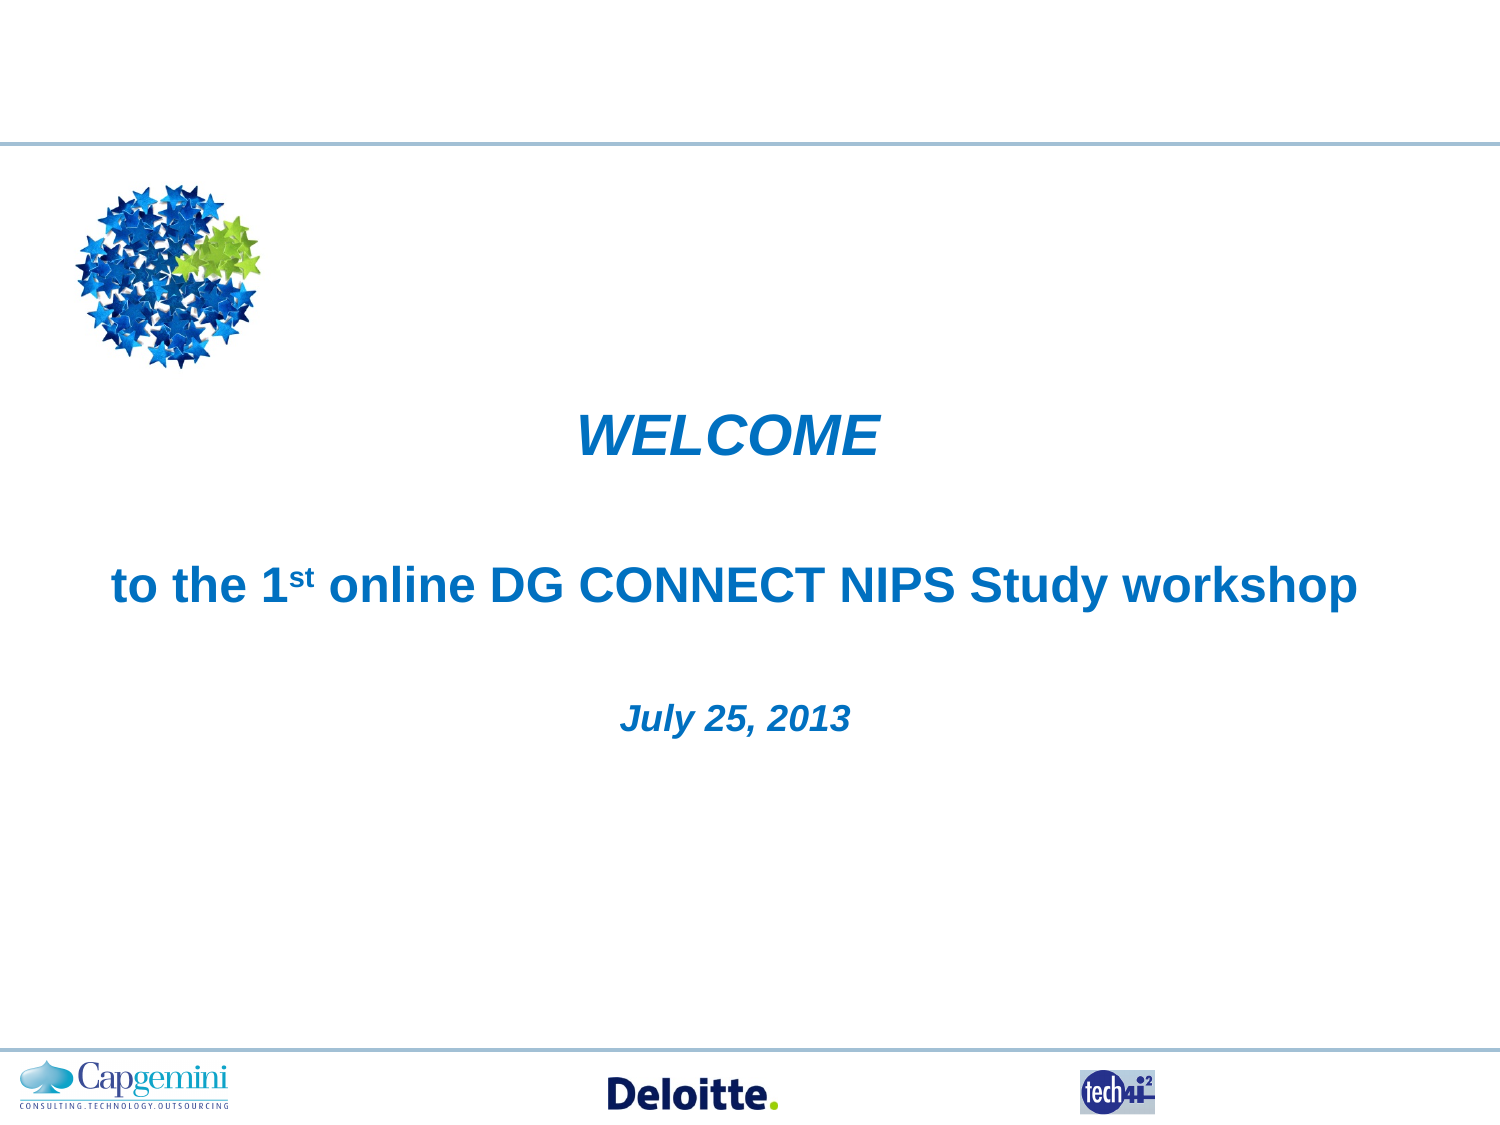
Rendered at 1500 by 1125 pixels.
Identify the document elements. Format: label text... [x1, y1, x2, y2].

picture [20, 1060, 228, 1109]
picture [1080, 1070, 1155, 1115]
list WELCOME to the 1st online DG CONNECT NIPS Study workshop July 25, 2013 [53, 172, 1417, 873]
picture [41, 148, 296, 397]
picture [608, 1077, 778, 1110]
